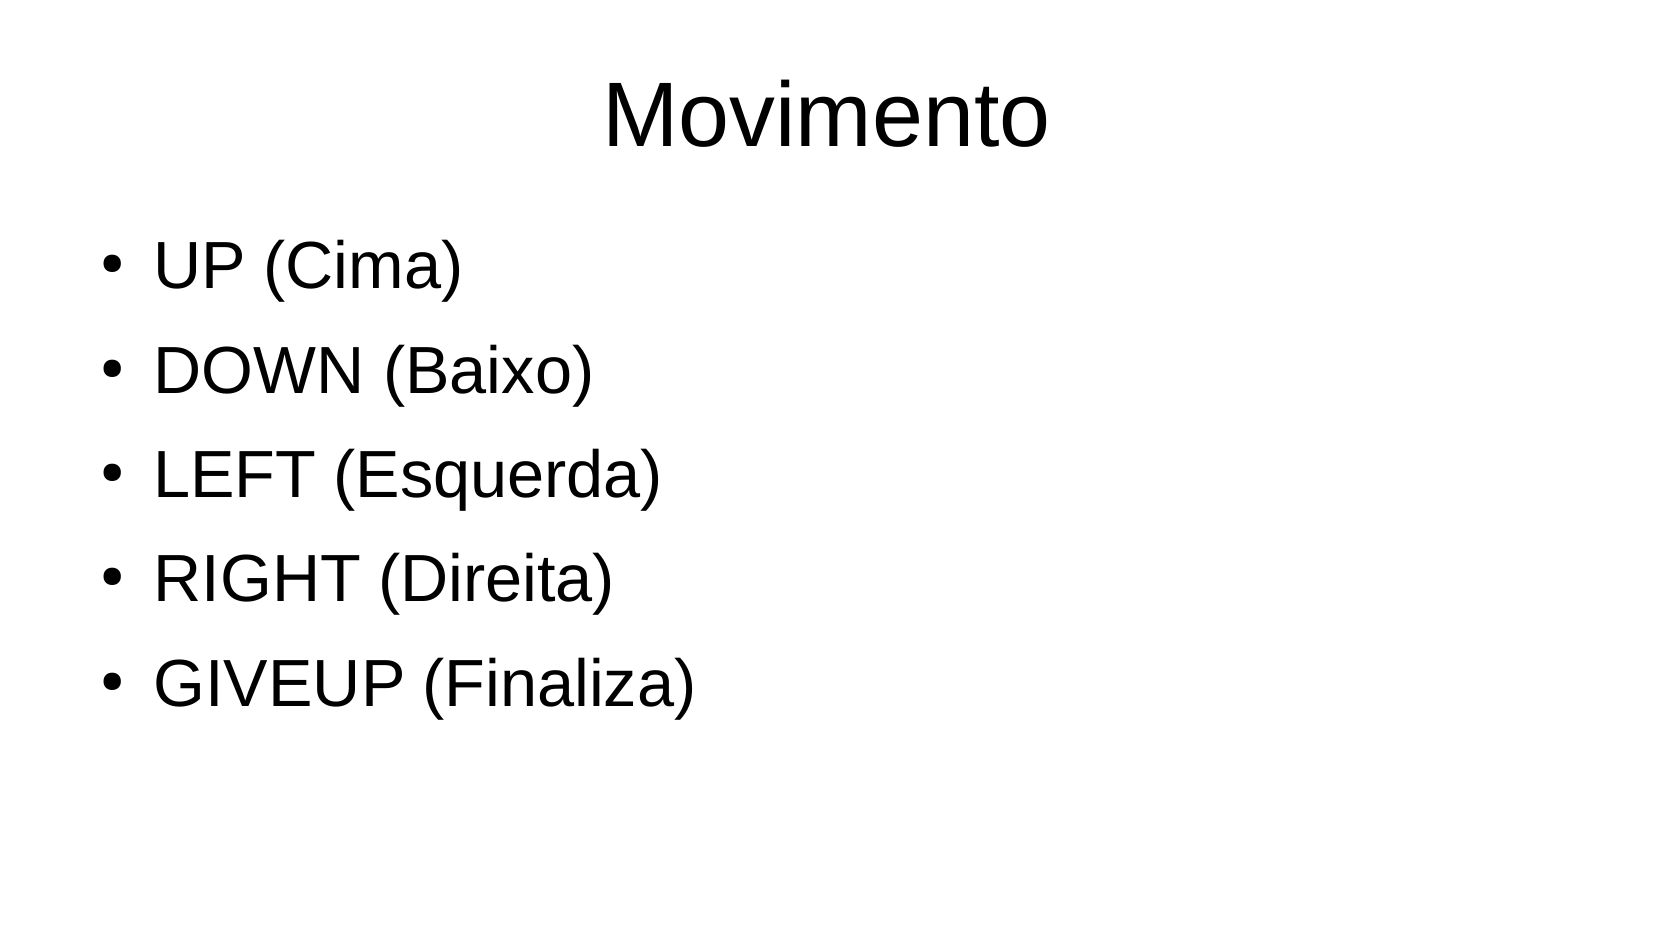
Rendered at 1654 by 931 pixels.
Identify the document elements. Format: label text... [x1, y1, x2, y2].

list UP (Cima) DOWN (Baixo) LEFT (Esquerda) RIGHT (Direita) GIVEUP (Finaliza) [82, 228, 1571, 768]
title Movimento [82, 37, 1571, 193]
